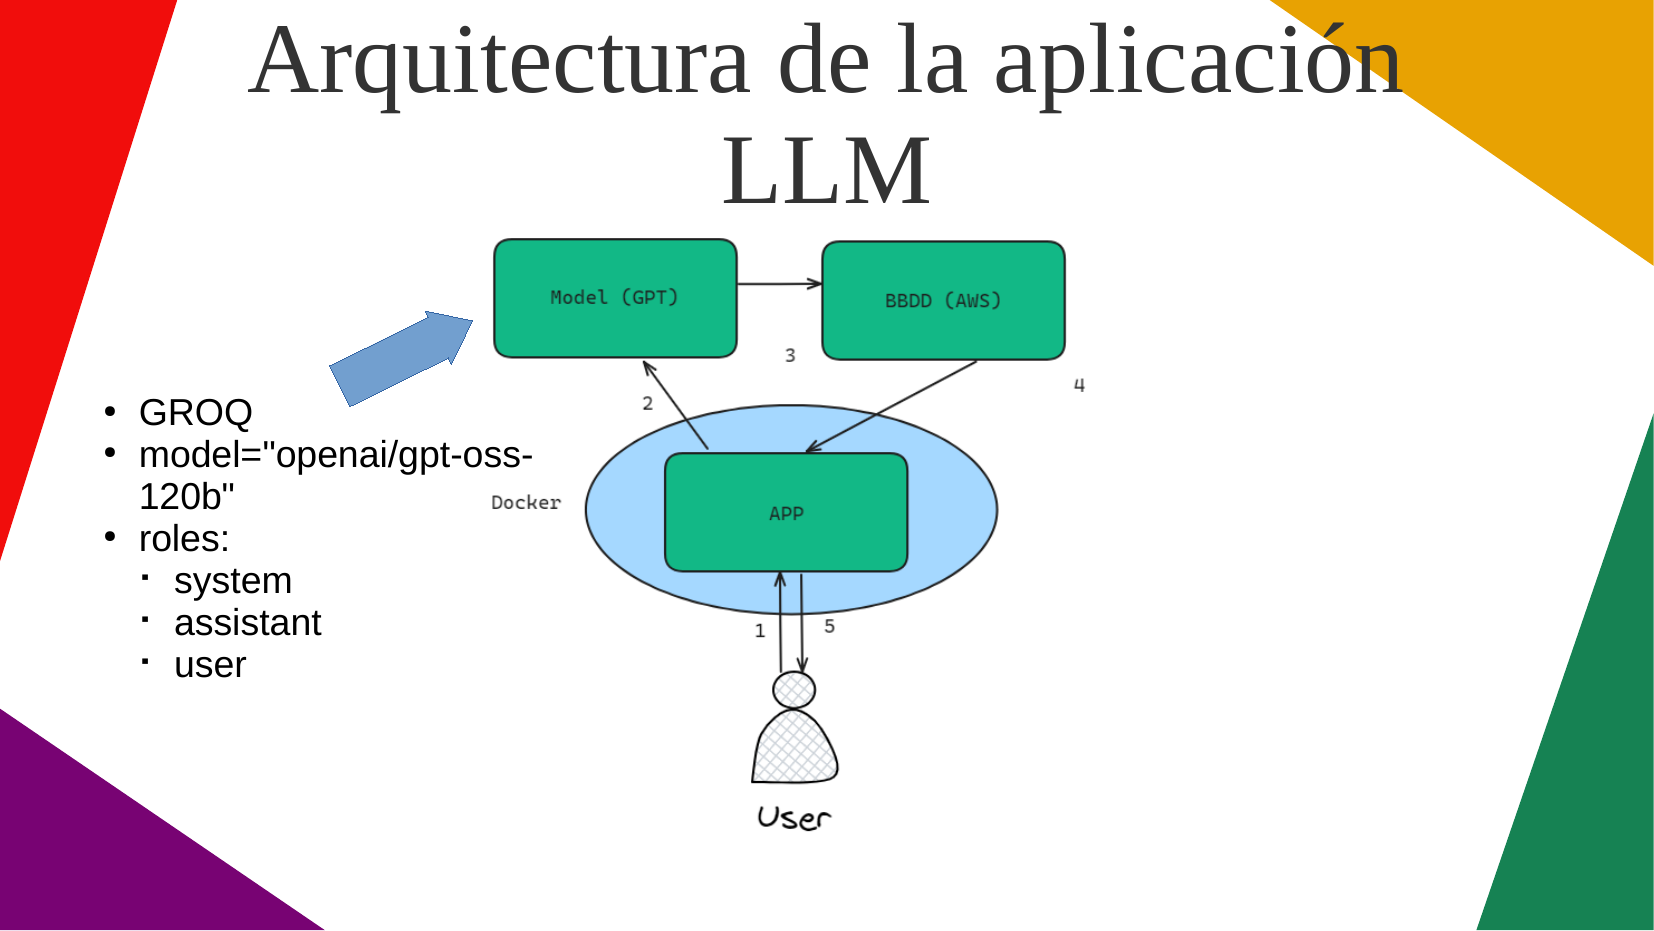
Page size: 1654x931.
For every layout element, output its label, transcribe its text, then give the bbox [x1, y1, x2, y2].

title Arquitectura de la aplicación LLM [82, 3, 1571, 226]
text_box [329, 311, 473, 383]
text_box GROQ model="openai/gpt-oss-120b" roles: system assistant user [88, 383, 562, 739]
picture [442, 217, 1106, 859]
